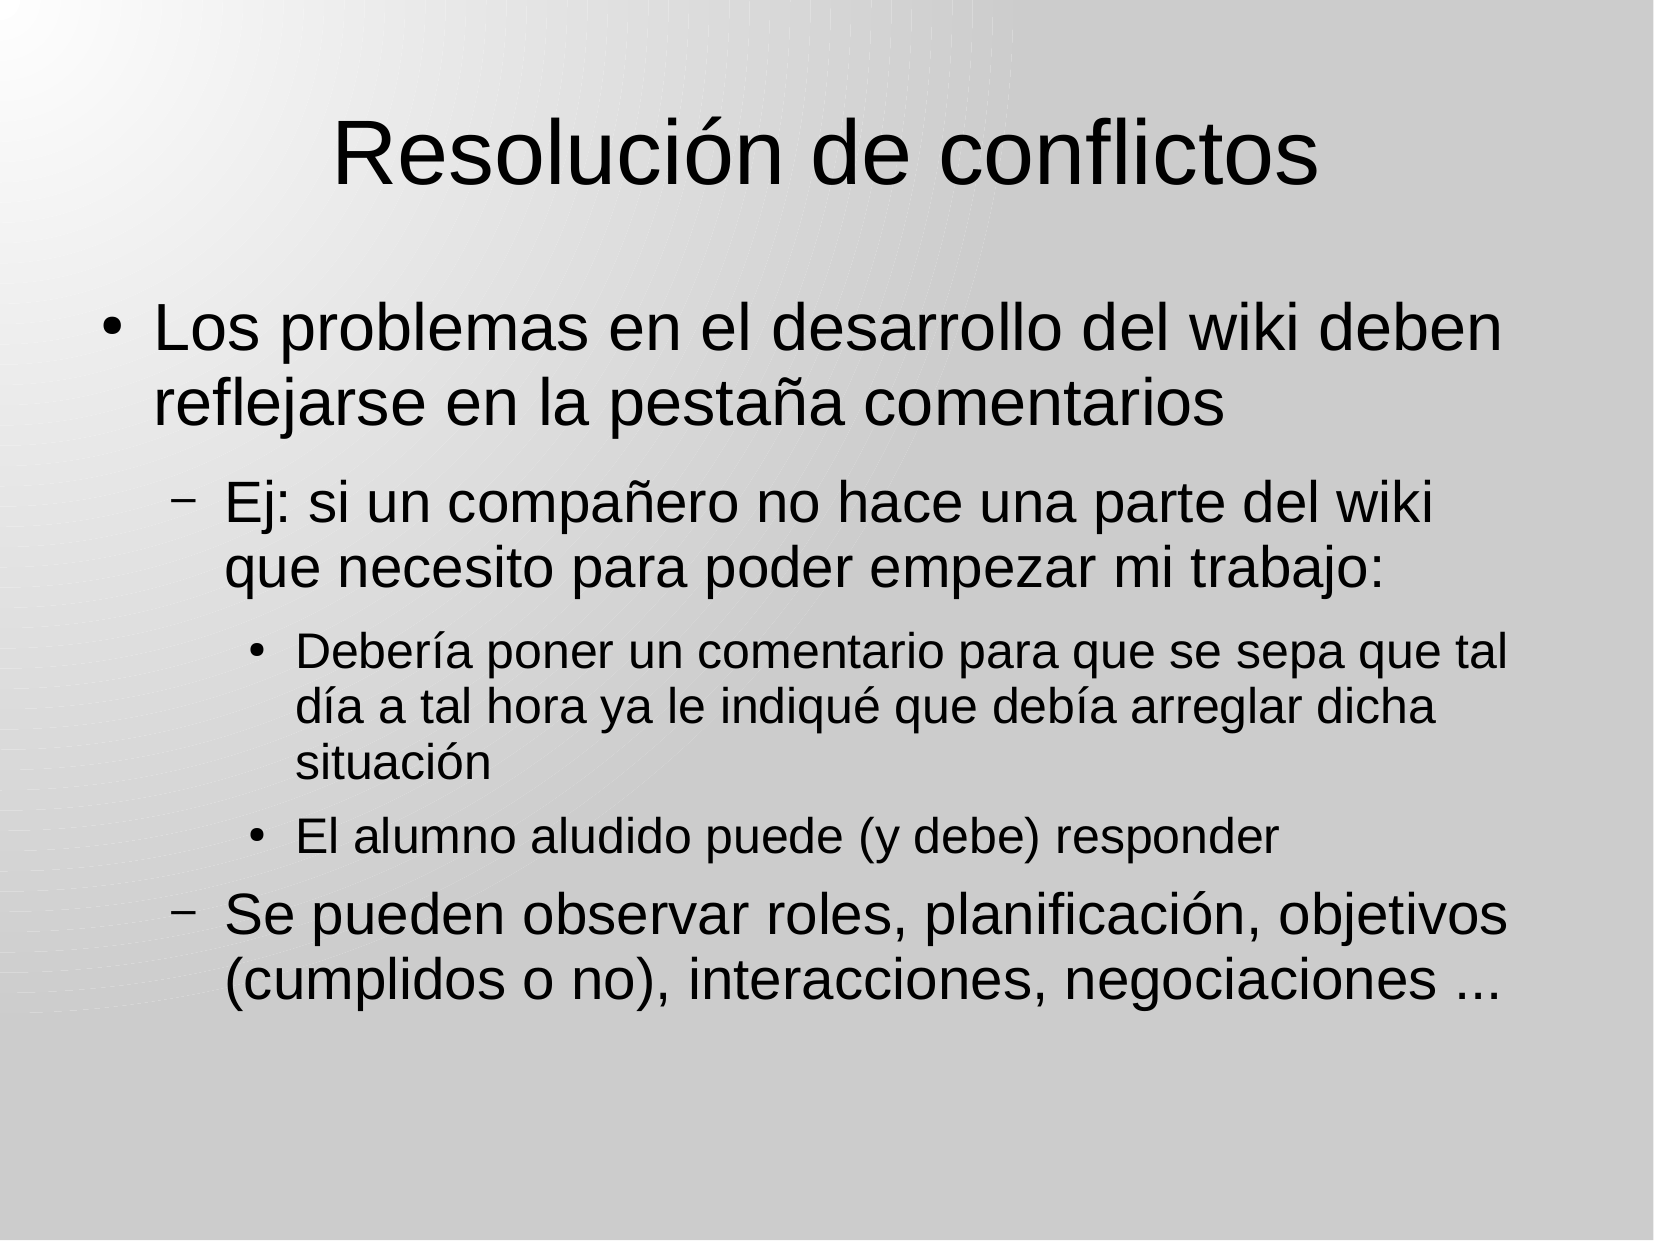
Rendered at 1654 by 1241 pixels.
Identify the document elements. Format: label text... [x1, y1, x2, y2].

list Los problemas en el desarrollo del wiki deben reflejarse en la pestaña comentarios Ej: si un compañero no hace una parte del wiki que necesito para poder empezar mi trabajo: Debería poner un comentario para que se sepa que tal día a tal hora ya le indiqué que debía arreglar dicha situación El alumno aludido puede (y debe) responder Se pueden observar roles, planificación, objetivos (cumplidos o no), interacciones, negociaciones ... [82, 290, 1538, 1109]
title Resolución de conflictos [82, 49, 1571, 257]
